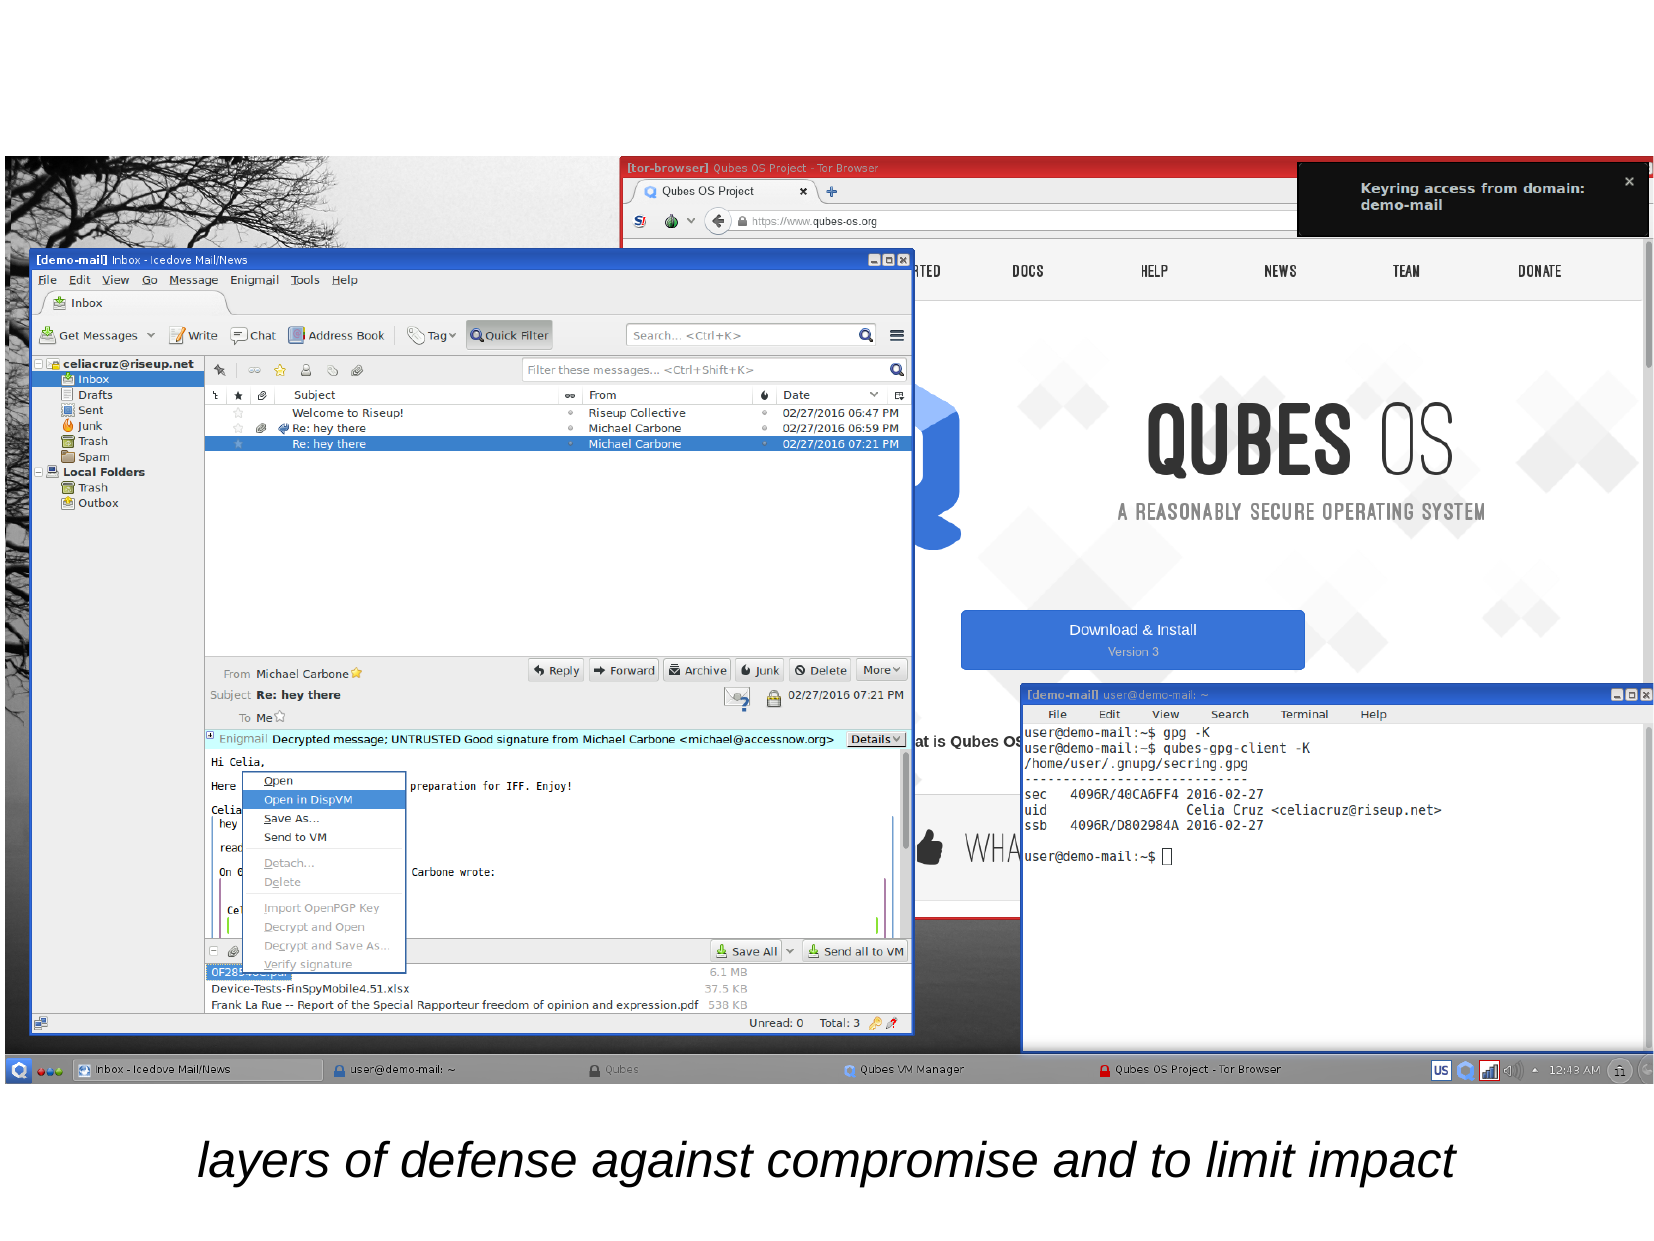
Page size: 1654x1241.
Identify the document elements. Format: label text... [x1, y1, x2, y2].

picture [5, 156, 1654, 1084]
text_box layers of defense against compromise and to limit impact [0, 1125, 1654, 1241]
